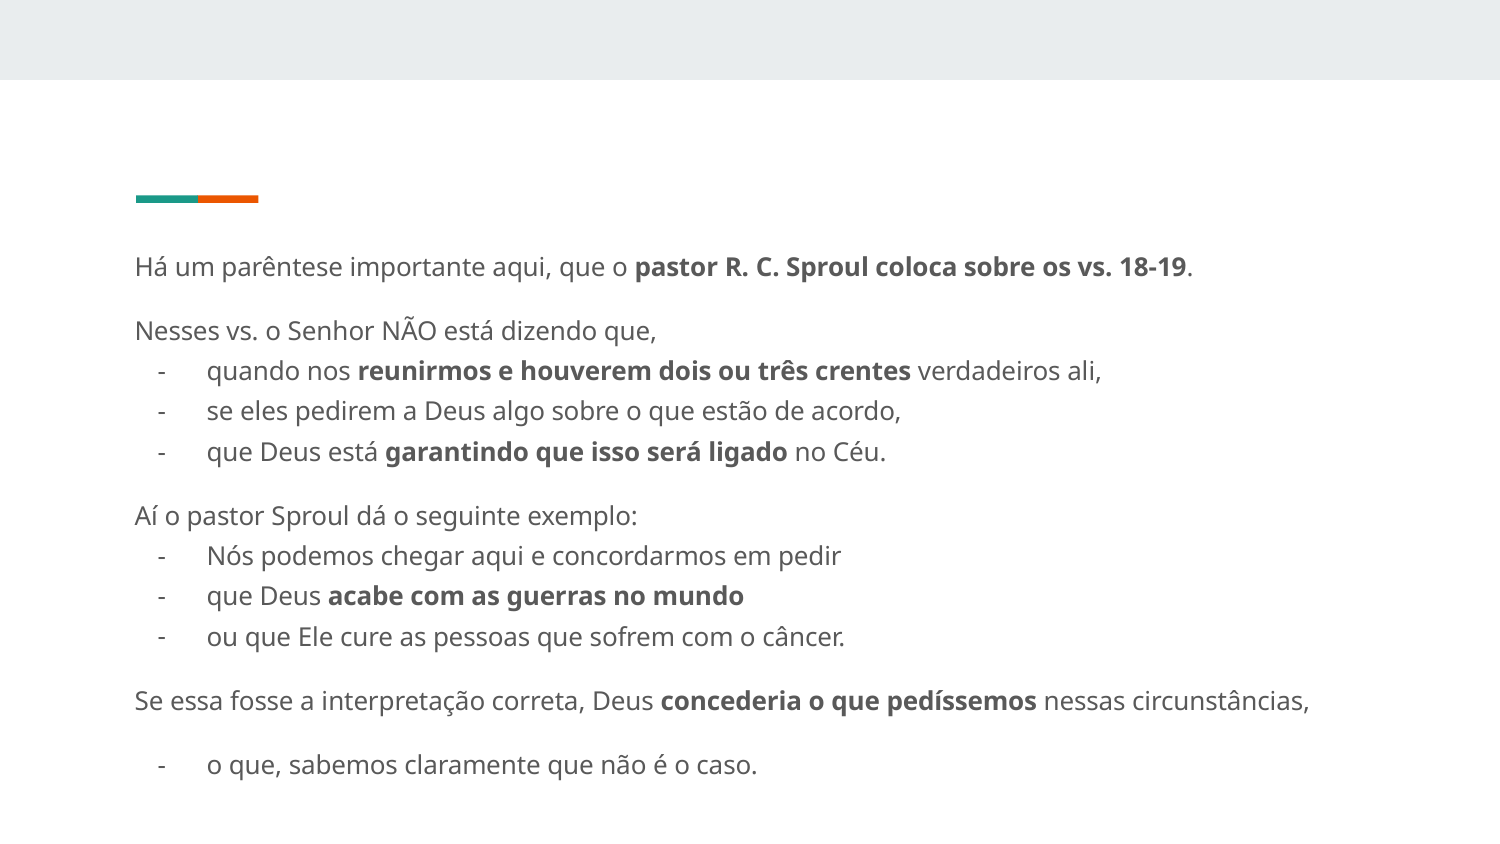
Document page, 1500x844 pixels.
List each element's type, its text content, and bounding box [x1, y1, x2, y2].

list Há um parêntese importante aqui, que o pastor R. C. Sproul coloca sobre os vs. 18-19. Nesses vs. o Senhor NÃO está dizendo que, quando nos reunirmos e houverem dois ou três crentes verdadeiros ali, se eles pedirem a Deus algo sobre o que estão de acordo, que Deus está garantindo que isso será ligado no Céu. Aí o pastor Sproul dá o seguinte exemplo: Nós podemos chegar aqui e concordarmos em pedir que Deus acabe com as guerras no mundo ou que Ele cure as pessoas que sofrem com o câncer. Se essa fosse a interpretação correta, Deus concederia o que pedíssemos nessas circunstâncias, o que, sabemos claramente que não é o caso. [119, 228, 1448, 799]
